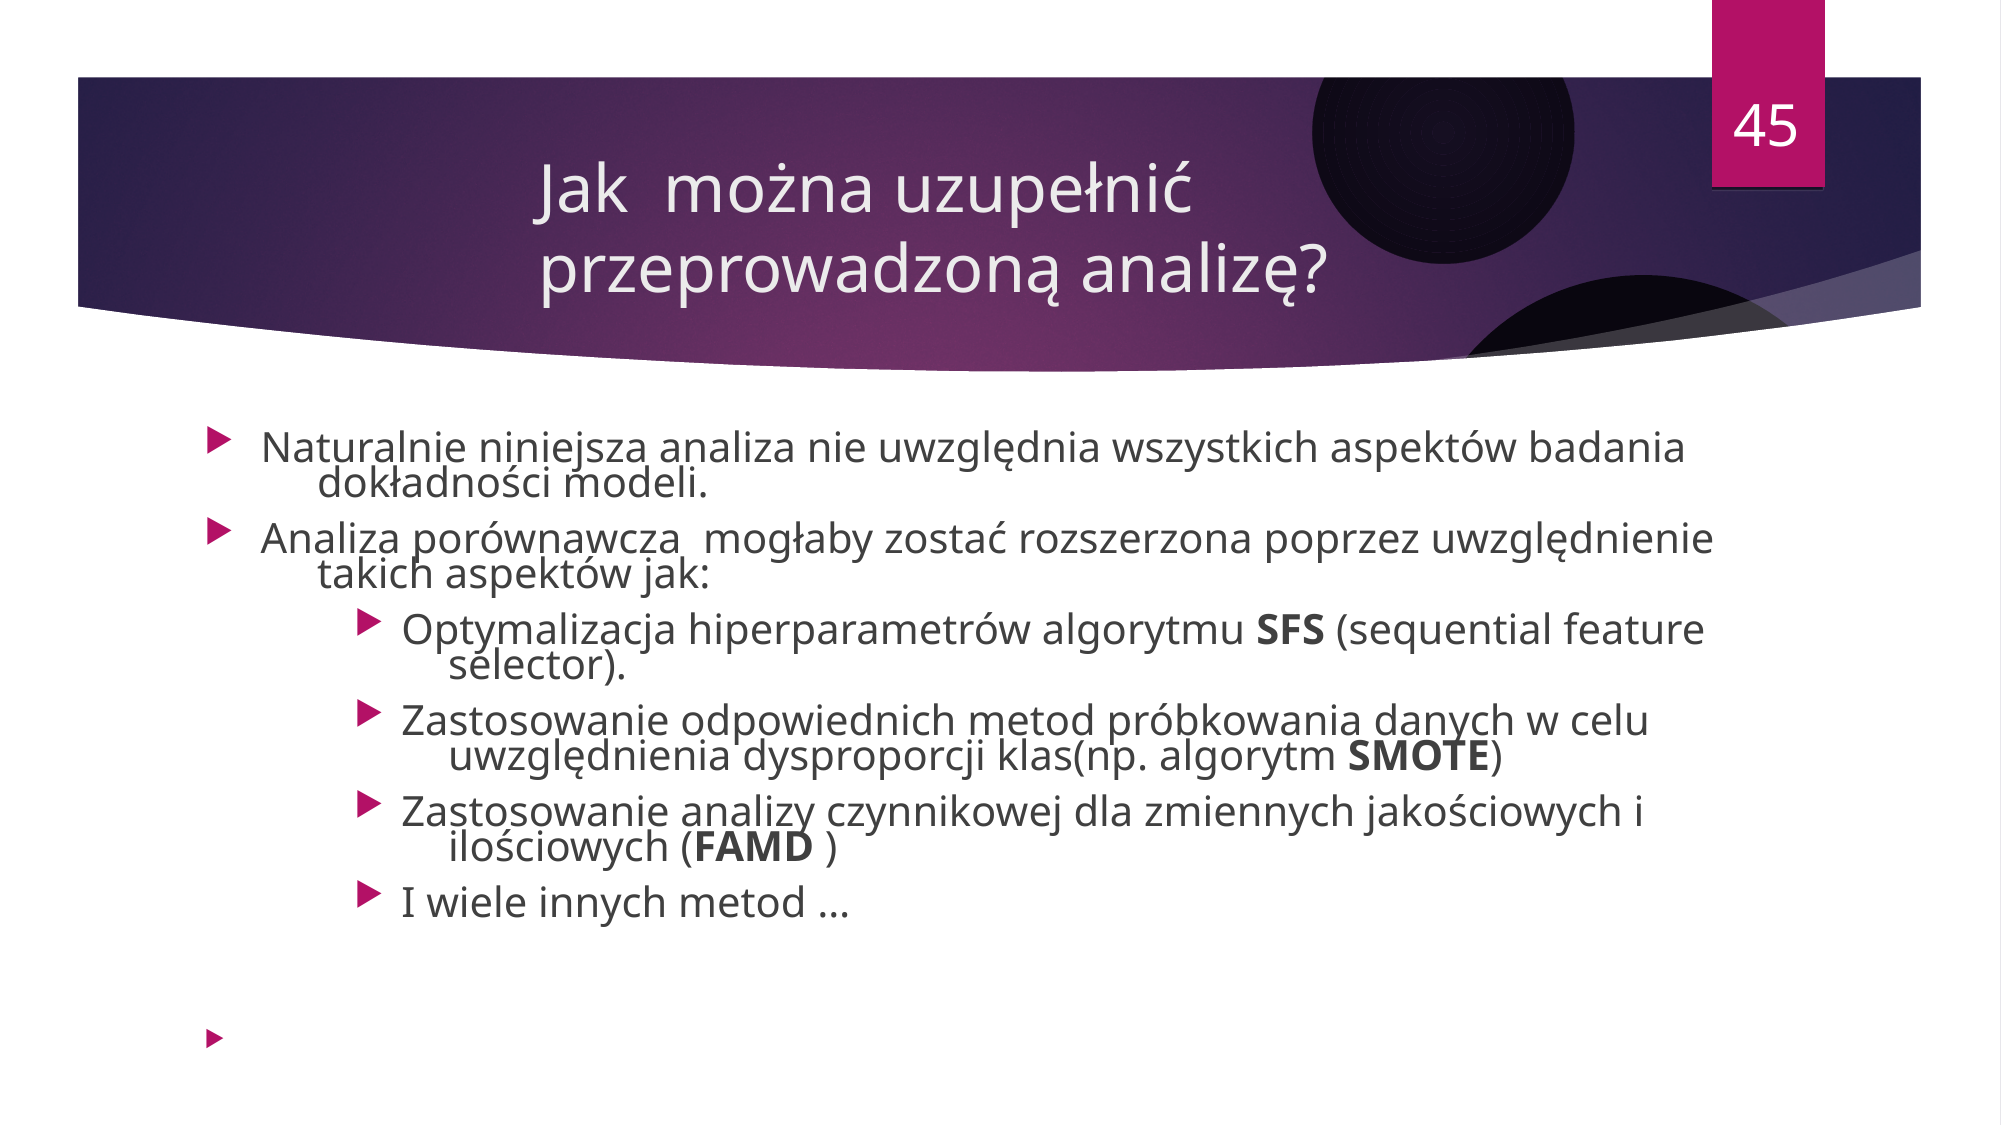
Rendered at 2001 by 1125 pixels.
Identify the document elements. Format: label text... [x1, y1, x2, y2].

text_box [1698, 48, 1836, 175]
title Jak można uzupełnić przeprowadzoną analizę? [523, 137, 1443, 301]
list Naturalnie niniejsza analiza nie uwzględnia wszystkich aspektów badania dokładności modeli. Analiza porównawcza mogłaby zostać rozszerzona poprzez uwzględnienie takich aspektów jak: Optymalizacja hiperparametrów algorytmu SFS (sequential feature selector). Zastosowanie odpowiednich metod próbkowania danych w celu uwzględnienia dysproporcji klas(np. algorytm SMOTE) Zastosowanie analizy czynnikowej dla zmiennych jakościowych i ilościowych (FAMD ) I wiele innych metod … [189, 427, 1776, 959]
